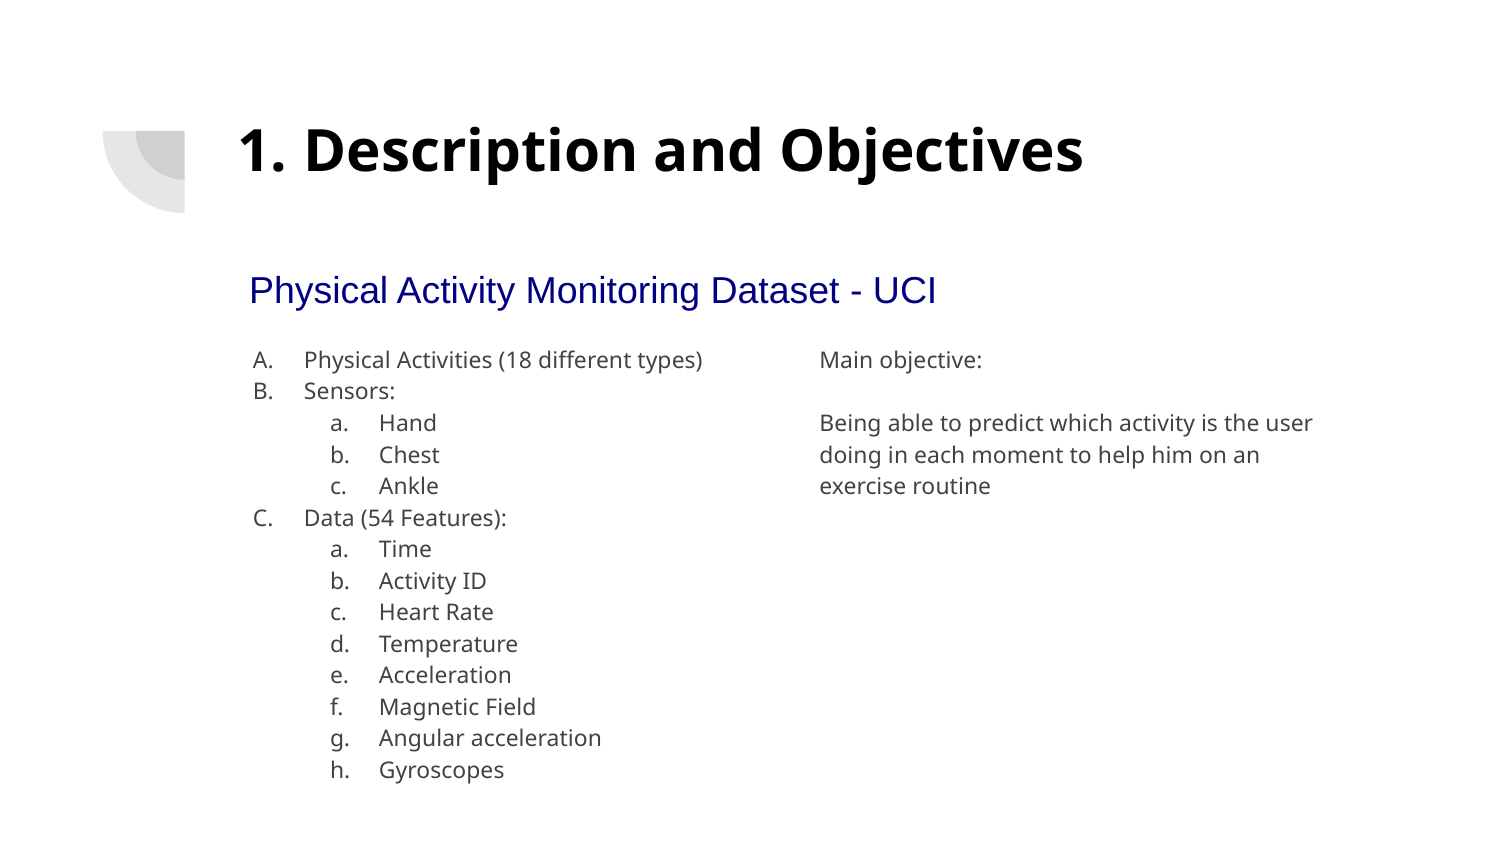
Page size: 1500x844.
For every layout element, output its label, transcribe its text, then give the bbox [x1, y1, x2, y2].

list Main objective: Being able to predict which activity is the user doing in each moment to help him on an exercise routine [804, 326, 1368, 744]
list Physical Activities (18 different types) Sensors: Hand Chest Ankle Data (54 Features): Time Activity ID Heart Rate Temperature Acceleration Magnetic Field Angular acceleration Gyroscopes [213, 326, 777, 744]
text_box Physical Activity Monitoring Dataset - UCI [234, 251, 1154, 296]
title Description and Objectives [213, 98, 1368, 263]
